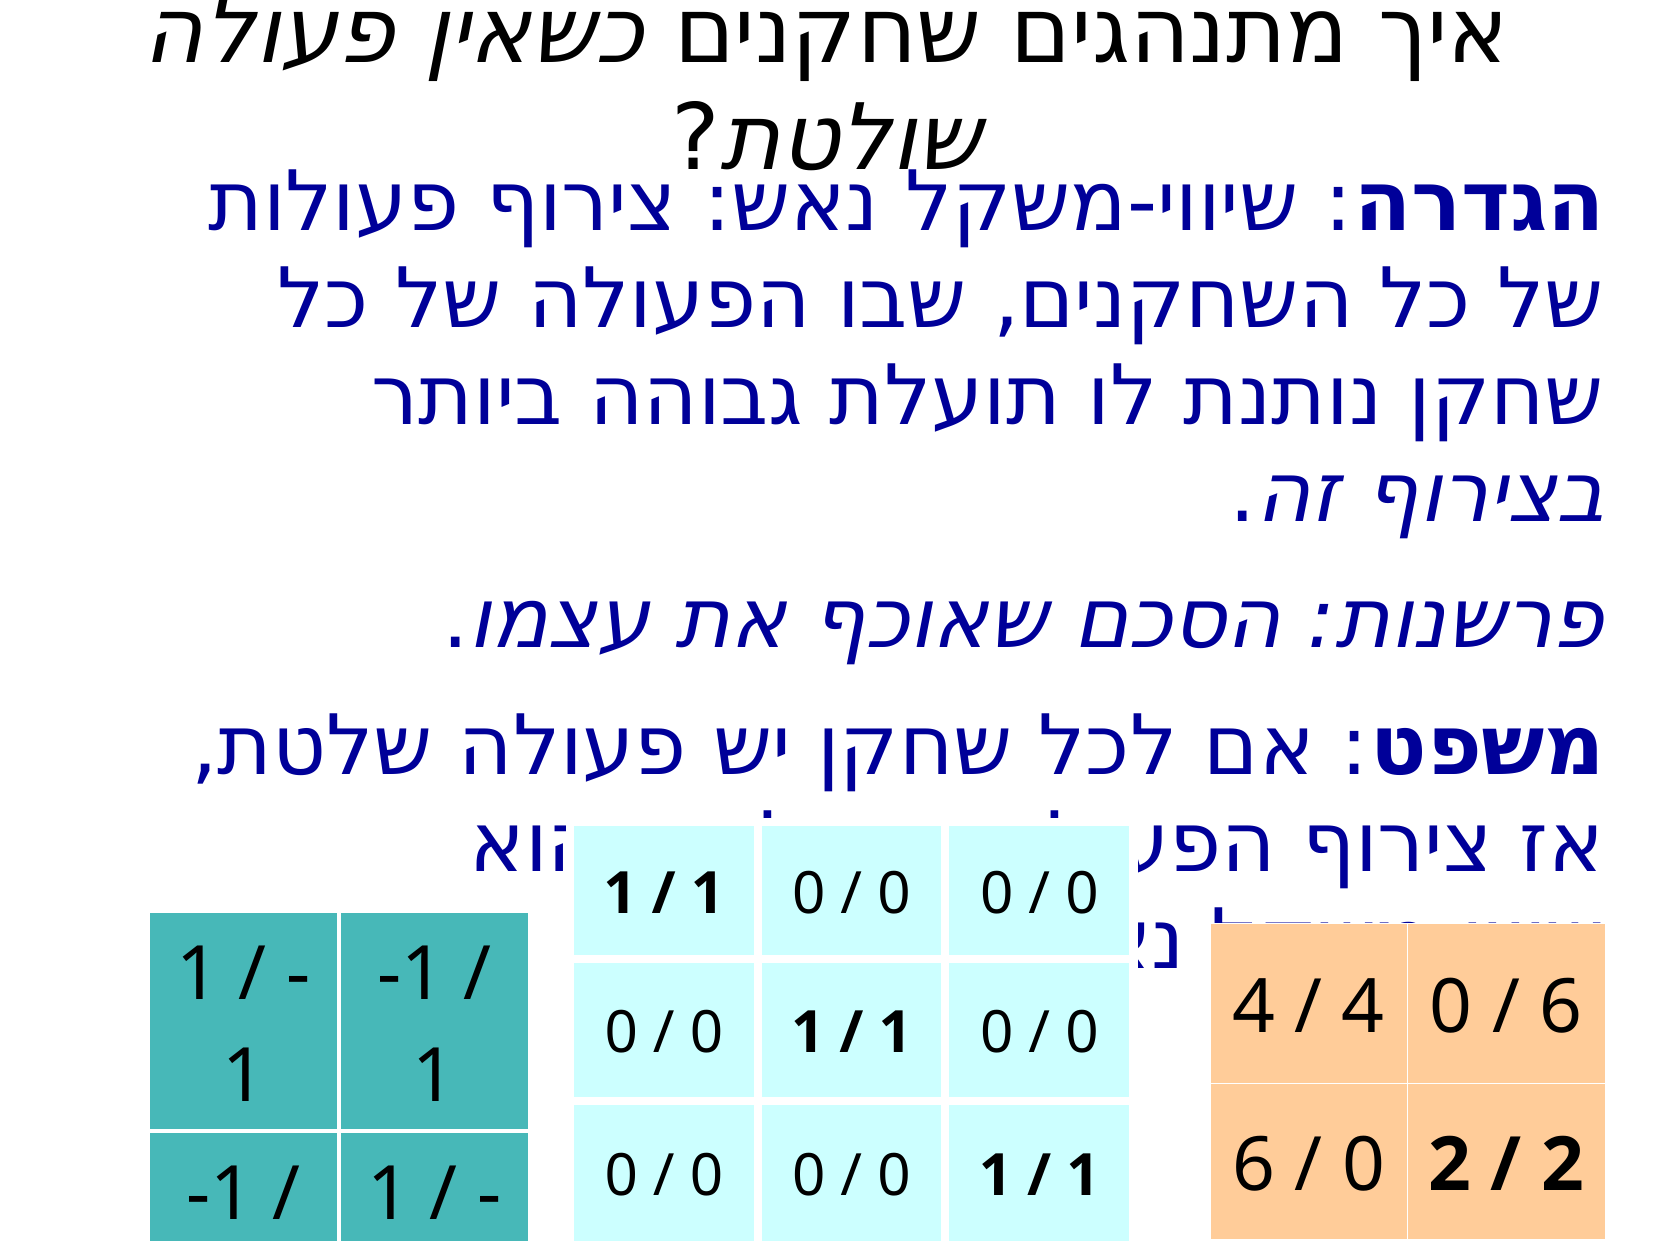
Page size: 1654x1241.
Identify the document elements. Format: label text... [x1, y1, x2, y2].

title איך מתנהגים שחקנים כשאין פעולה שולטת? [0, 0, 1654, 186]
table_header -1 / 1 [341, 913, 528, 1129]
table_cell 6 / 0 [1211, 1084, 1407, 1239]
table_cell 1 / 1 [762, 963, 941, 1097]
table_cell 1 / 1 [949, 1105, 1129, 1241]
table_cell 0 / 0 [949, 963, 1129, 1097]
table_cell 2 / 2 [1408, 1084, 1605, 1239]
list הגדרה: שיווי-משקל נאש: צירוף פעולות של כל השחקנים, שבו הפעולה של כל שחקן נותנת לו תועלת גבוהה ביותר בצירוף זה. פרשנות: הסכם שאוכף את עצמו. משפט: אם לכל שחקן יש פעולה שלטת, אז צירוף הפעולות השולטות הוא שיווי-משקל נאש. [116, 152, 1606, 766]
table_header 0 / 0 [949, 826, 1129, 955]
table_cell 0 / 0 [574, 1105, 754, 1241]
table_cell 0 / 0 [574, 963, 754, 1097]
table_header 1 / 1 [574, 826, 754, 955]
table_header 0 / 6 [1408, 924, 1605, 1083]
table_header 4 / 4 [1211, 924, 1407, 1083]
table_header 1 / -1 [150, 913, 337, 1129]
table_cell 0 / 0 [762, 1105, 941, 1241]
table_cell 1 / -1 [341, 1133, 528, 1241]
table_header 0 / 0 [762, 826, 941, 955]
table_cell -1 / 1 [150, 1133, 337, 1241]
